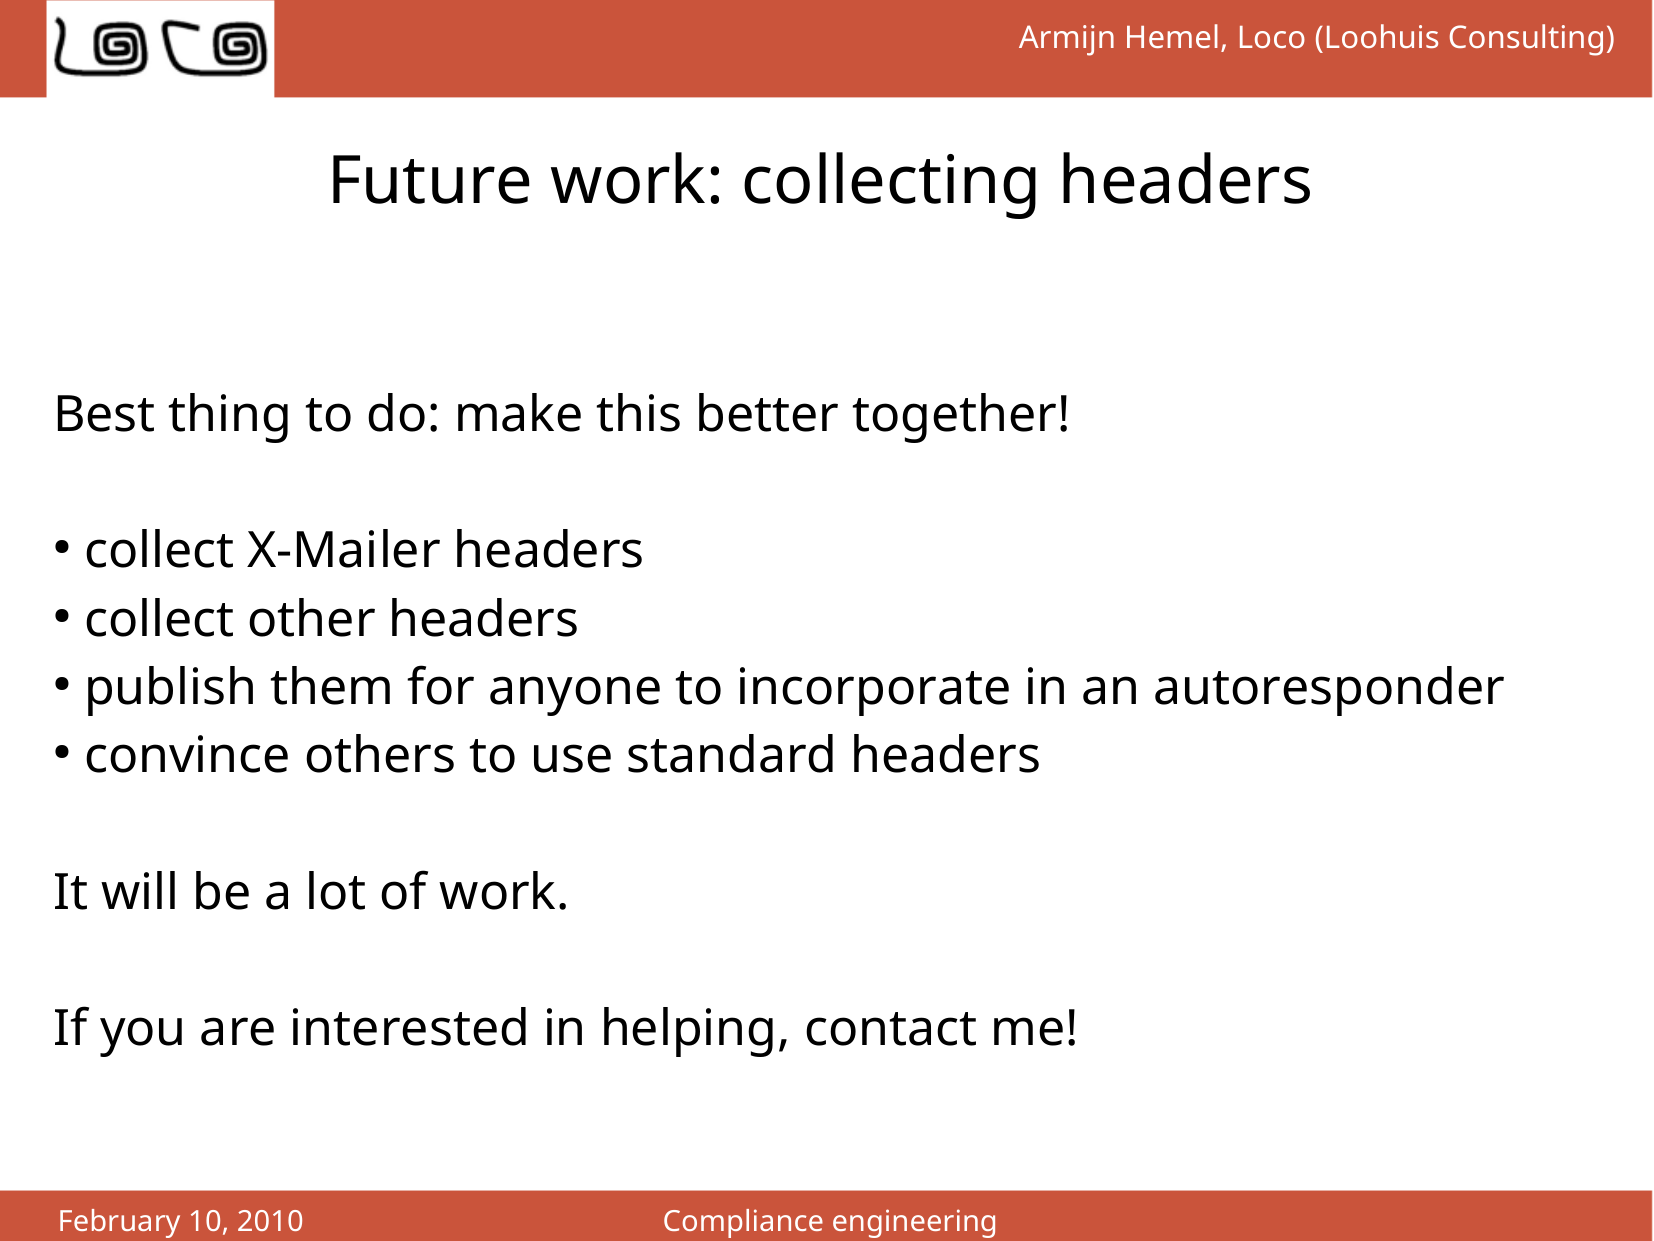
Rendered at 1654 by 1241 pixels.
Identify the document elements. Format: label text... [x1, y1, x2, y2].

subtitle Best thing to do: make this better together! collect X-Mailer headers collect other headers publish them for anyone to incorporate in an autoresponder convince others to use standard headers It will be a lot of work. If you are interested in helping, contact me! [53, 265, 1595, 1173]
title Future work: collecting headers [47, 125, 1595, 229]
picture [0, 0, 1654, 1241]
